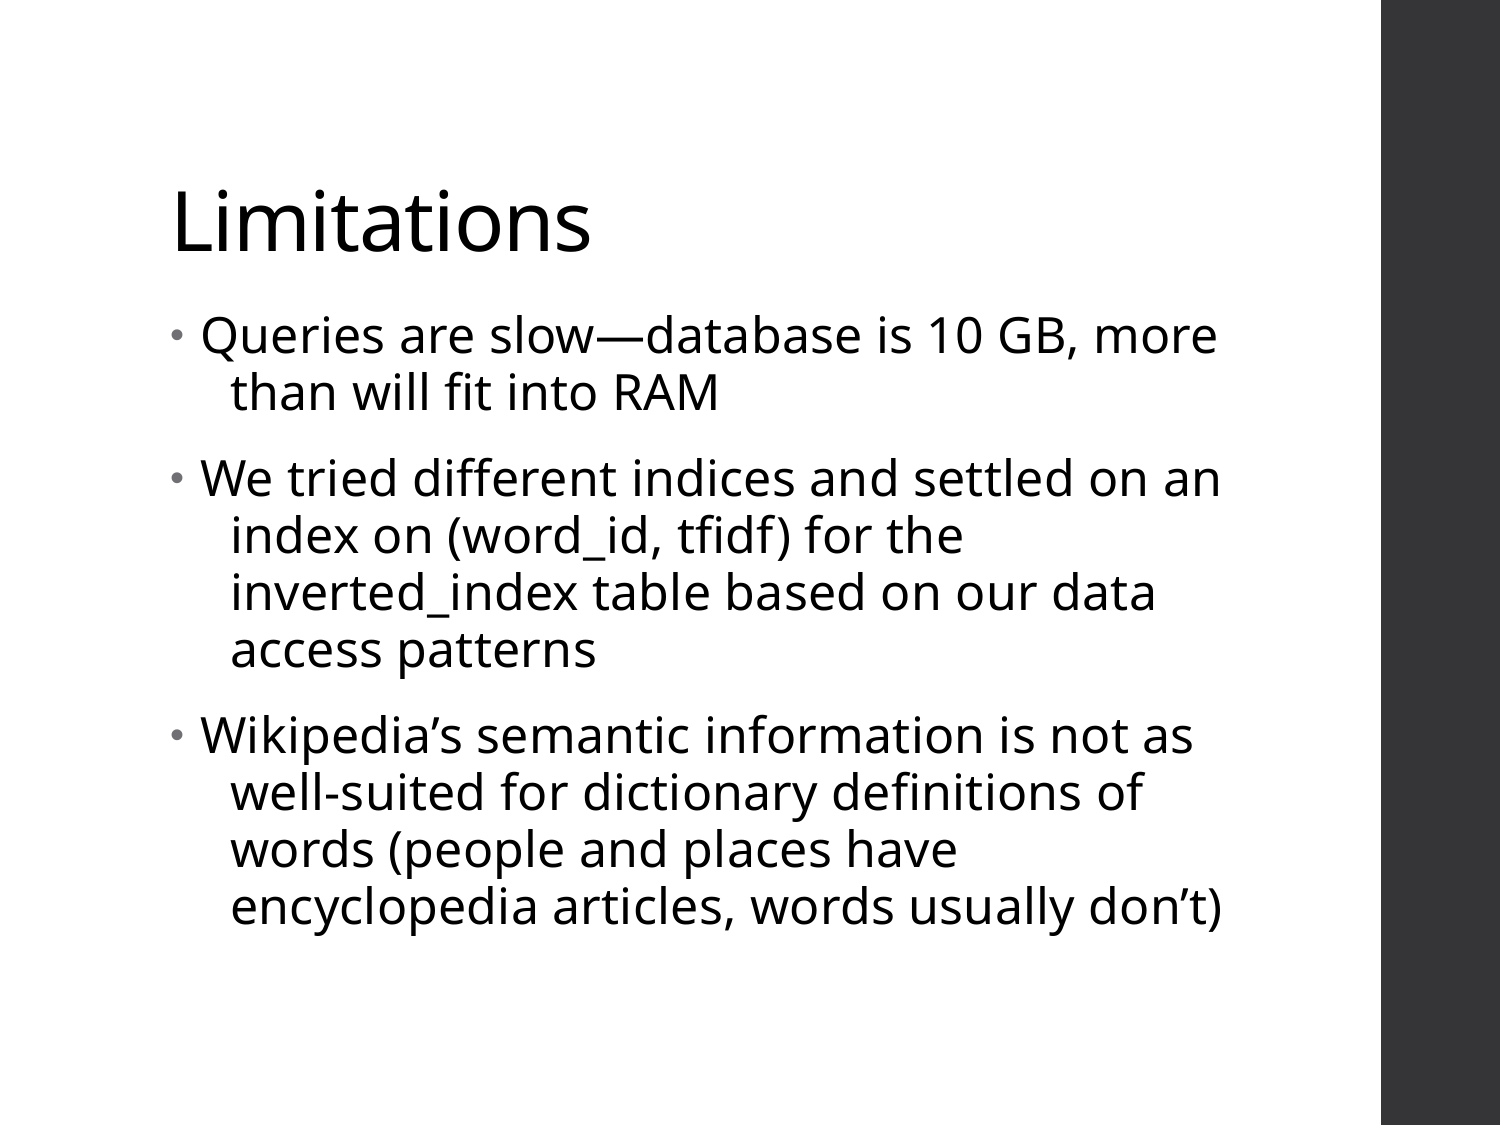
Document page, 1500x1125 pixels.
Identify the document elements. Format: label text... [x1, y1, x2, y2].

title Limitations [155, 60, 1348, 278]
list Queries are slow—database is 10 GB, more than will fit into RAM We tried different indices and settled on an index on (word_id, tfidf) for the inverted_index table based on our data access patterns Wikipedia’s semantic information is not as well-suited for dictionary definitions of words (people and places have encyclopedia articles, words usually don’t) [155, 299, 1240, 1014]
